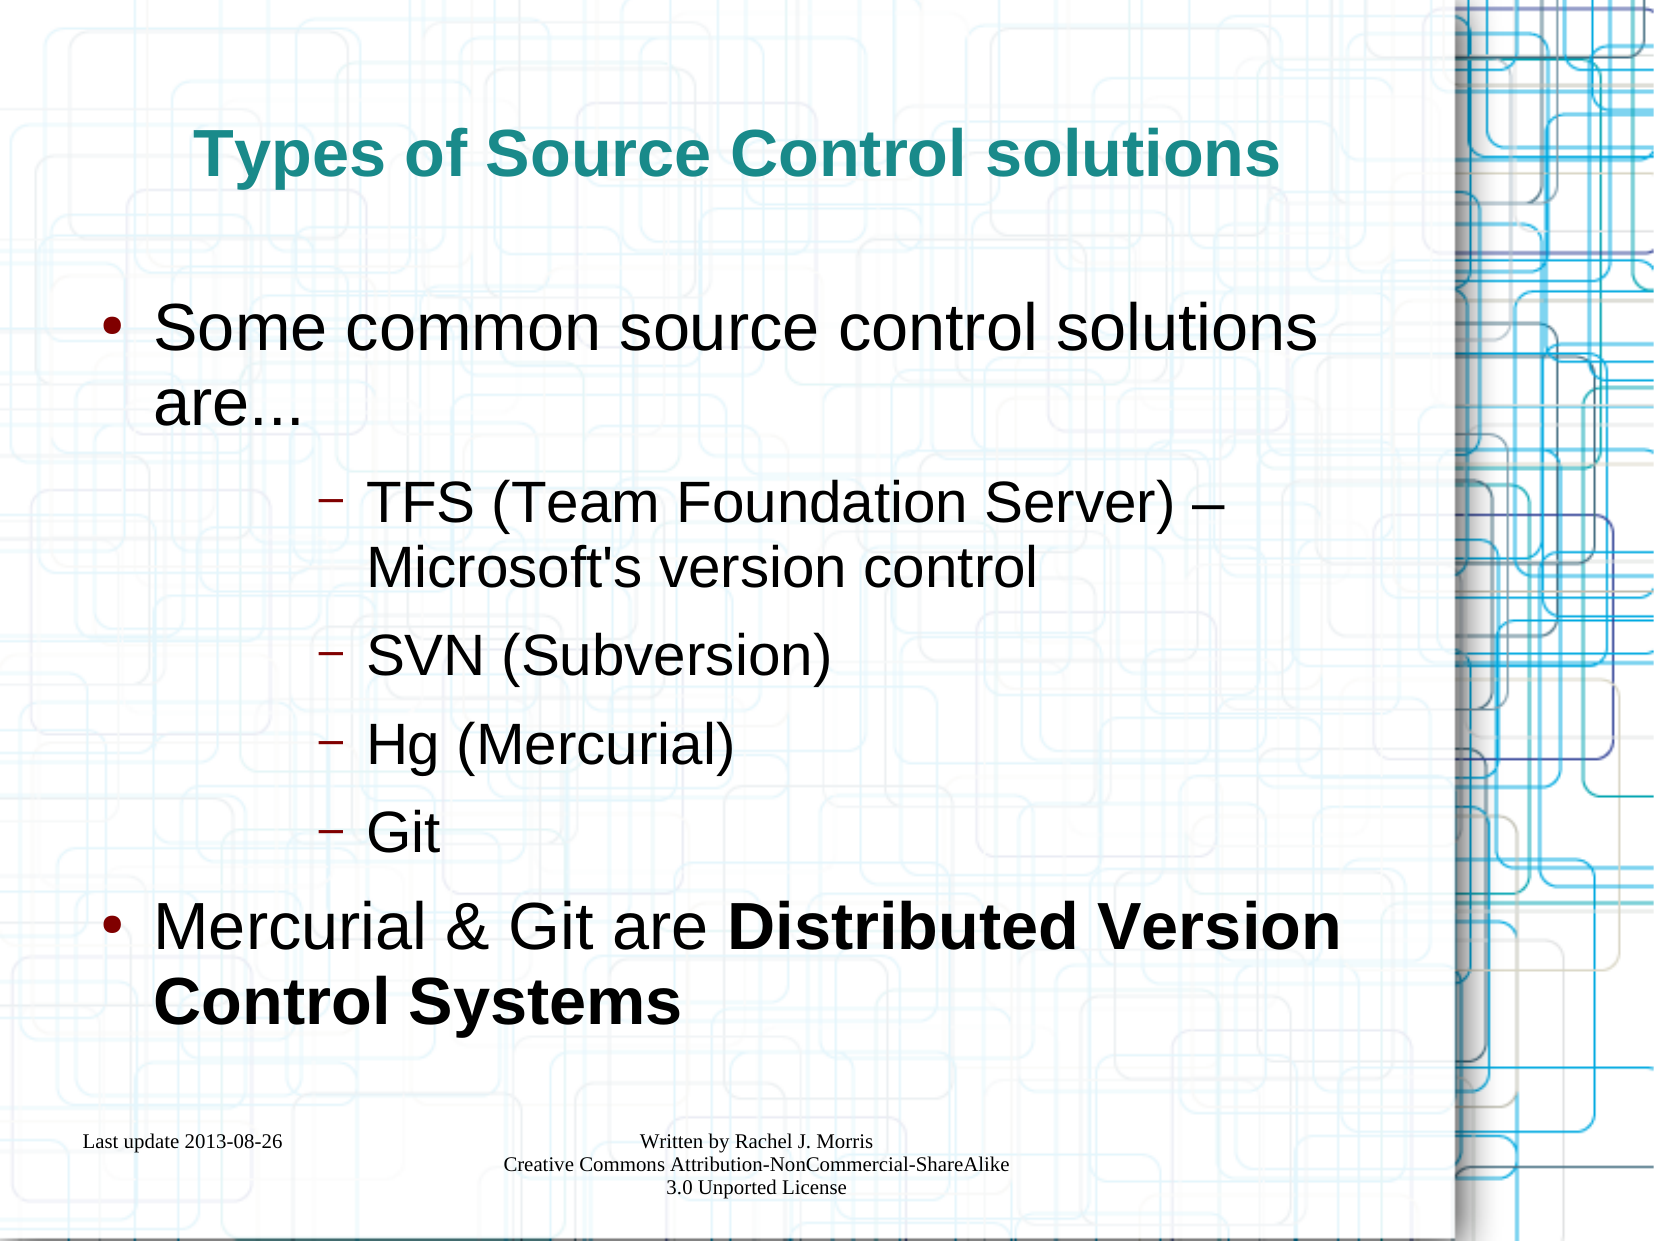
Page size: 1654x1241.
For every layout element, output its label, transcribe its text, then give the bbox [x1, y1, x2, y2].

picture [0, 0, 1654, 1241]
title Types of Source Control solutions [59, 49, 1418, 257]
list Some common source control solutions are... TFS (Team Foundation Server) – Microsoft's version control SVN (Subversion) Hg (Mercurial) Git Mercurial & Git are Distributed Version Control Systems [82, 290, 1418, 1039]
